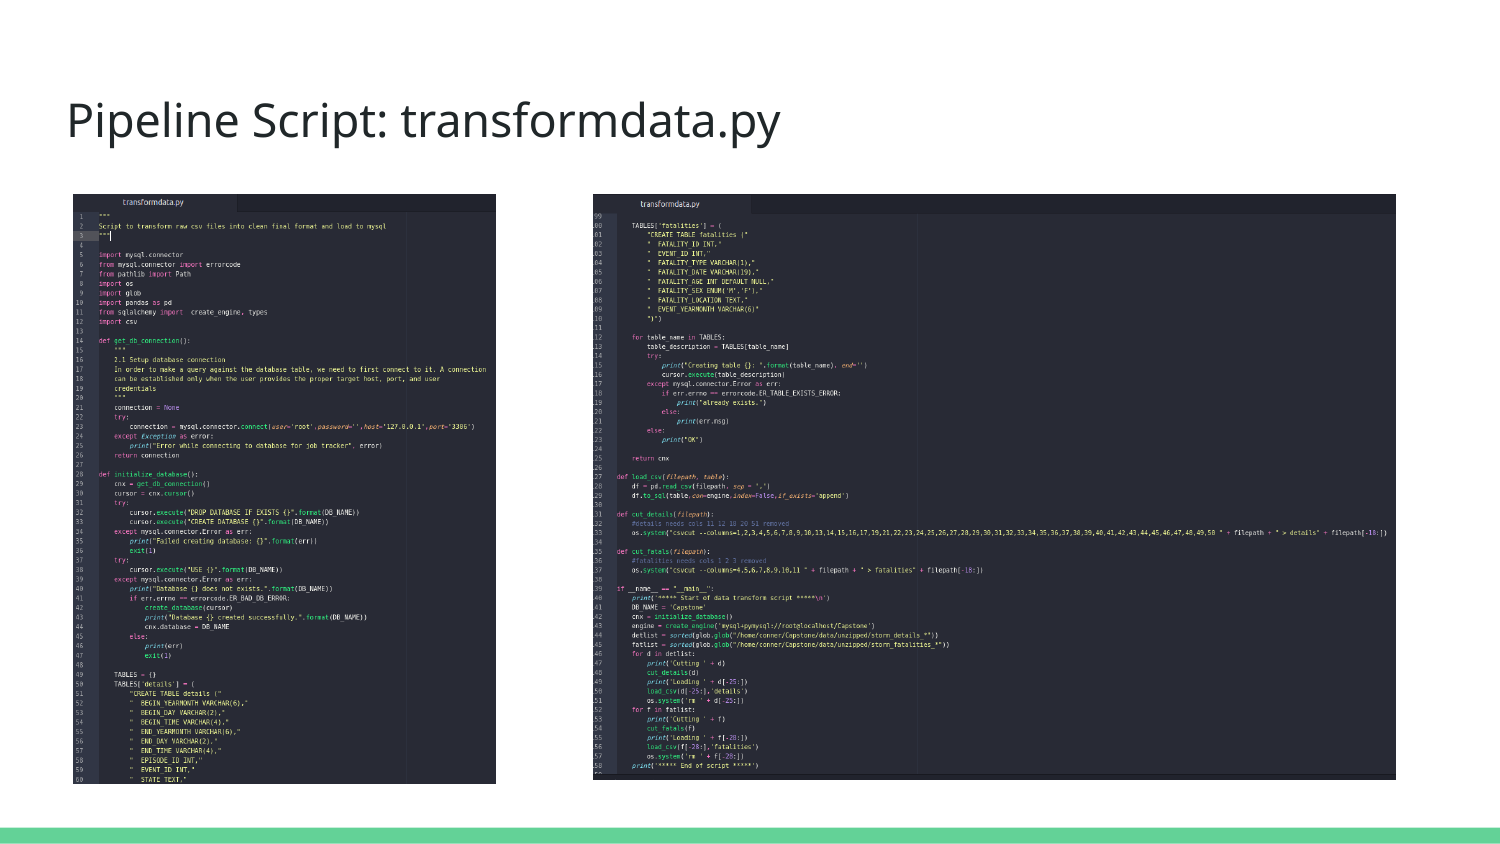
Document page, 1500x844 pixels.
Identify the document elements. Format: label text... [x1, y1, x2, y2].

title Pipeline Script: transformdata.py [51, 72, 1449, 167]
picture [73, 194, 496, 784]
picture [593, 194, 1396, 781]
